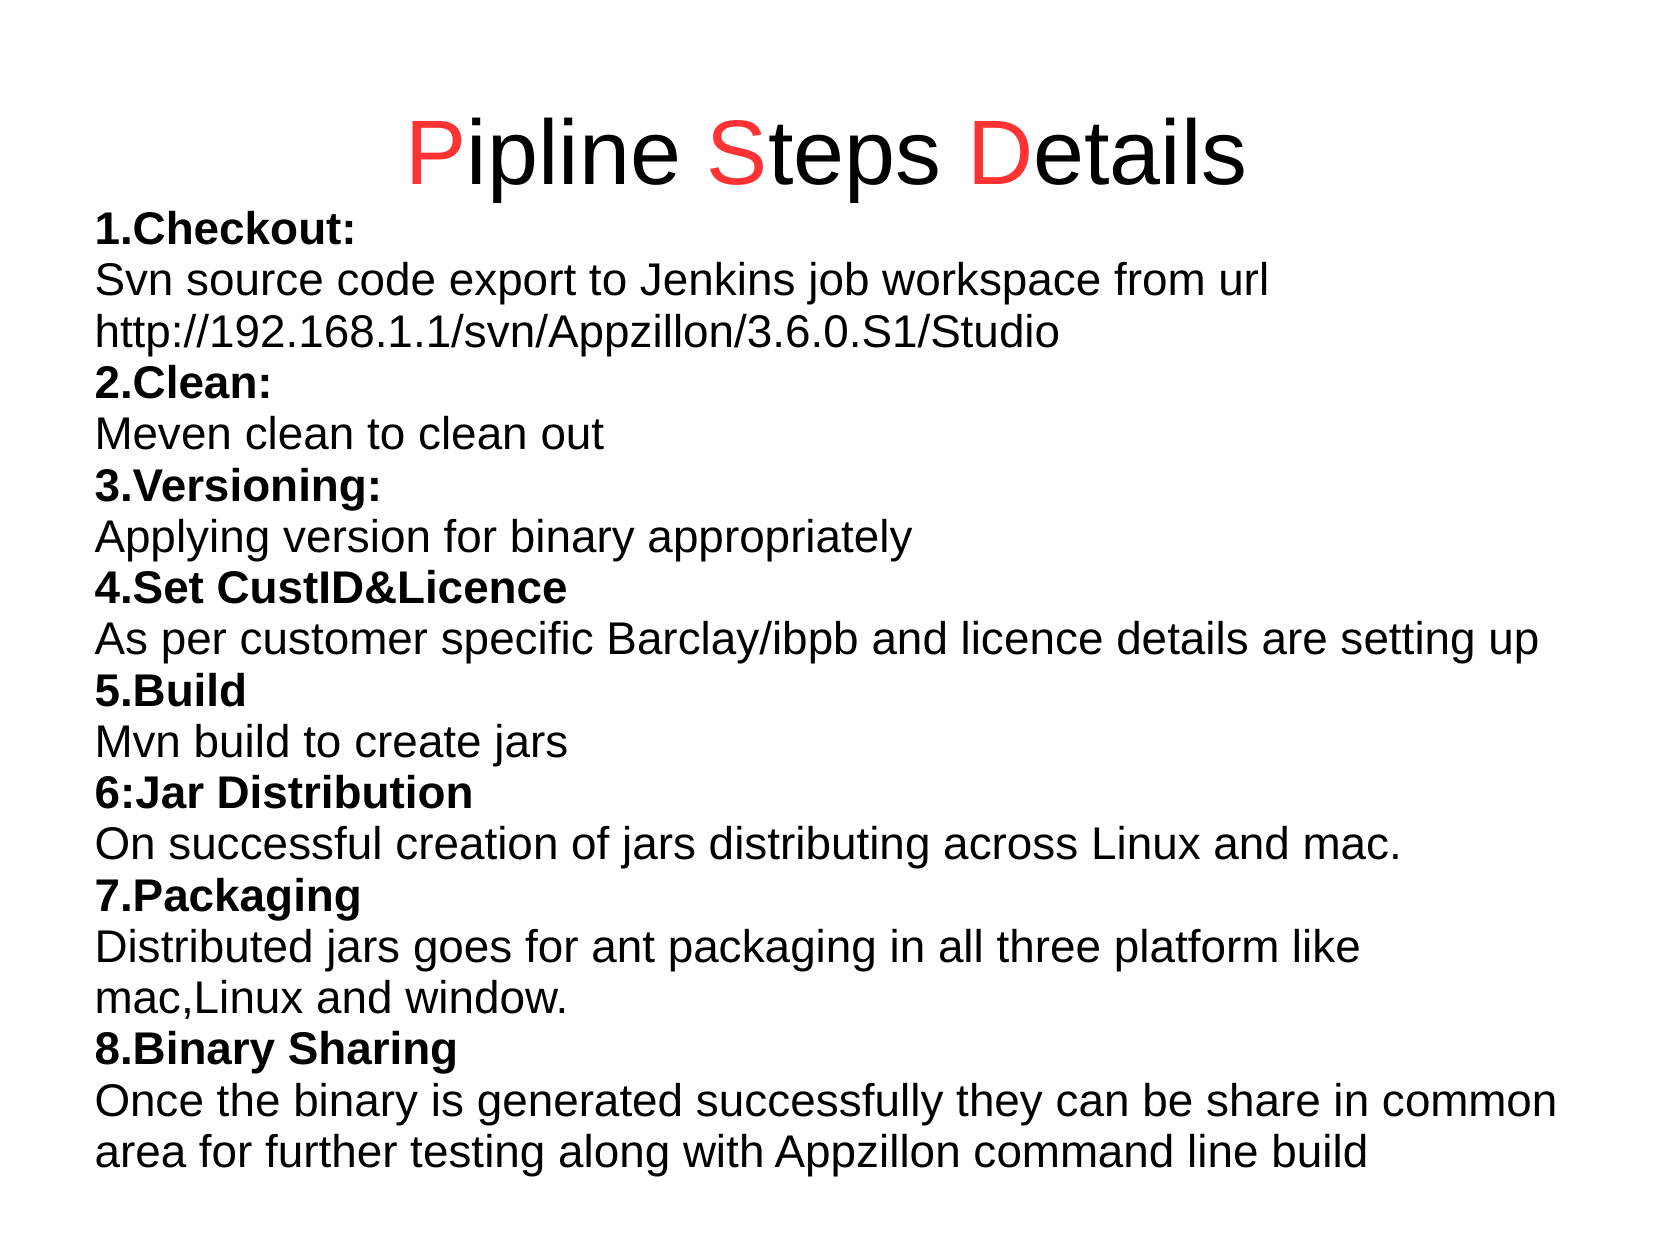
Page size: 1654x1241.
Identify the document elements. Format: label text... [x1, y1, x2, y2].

title Pipline Steps Details [82, 49, 1571, 257]
subtitle 1.Checkout: Svn source code export to Jenkins job workspace from url http://192.168.1.1/svn/Appzillon/3.6.0.S1/Studio 2.Clean: Meven clean to clean out 3.Versioning: Applying version for binary appropriately 4.Set CustID&Licence As per customer specific Barclay/ibpb and licence details are setting up 5.Build Mvn build to create jars 6:Jar Distribution On successful creation of jars distributing across Linux and mac. 7.Packaging Distributed jars goes for ant packaging in all three platform like mac,Linux and window. 8.Binary Sharing Once the binary is generated successfully they can be share in common area for further testing along with Appzillon command line build [94, 203, 1583, 1229]
